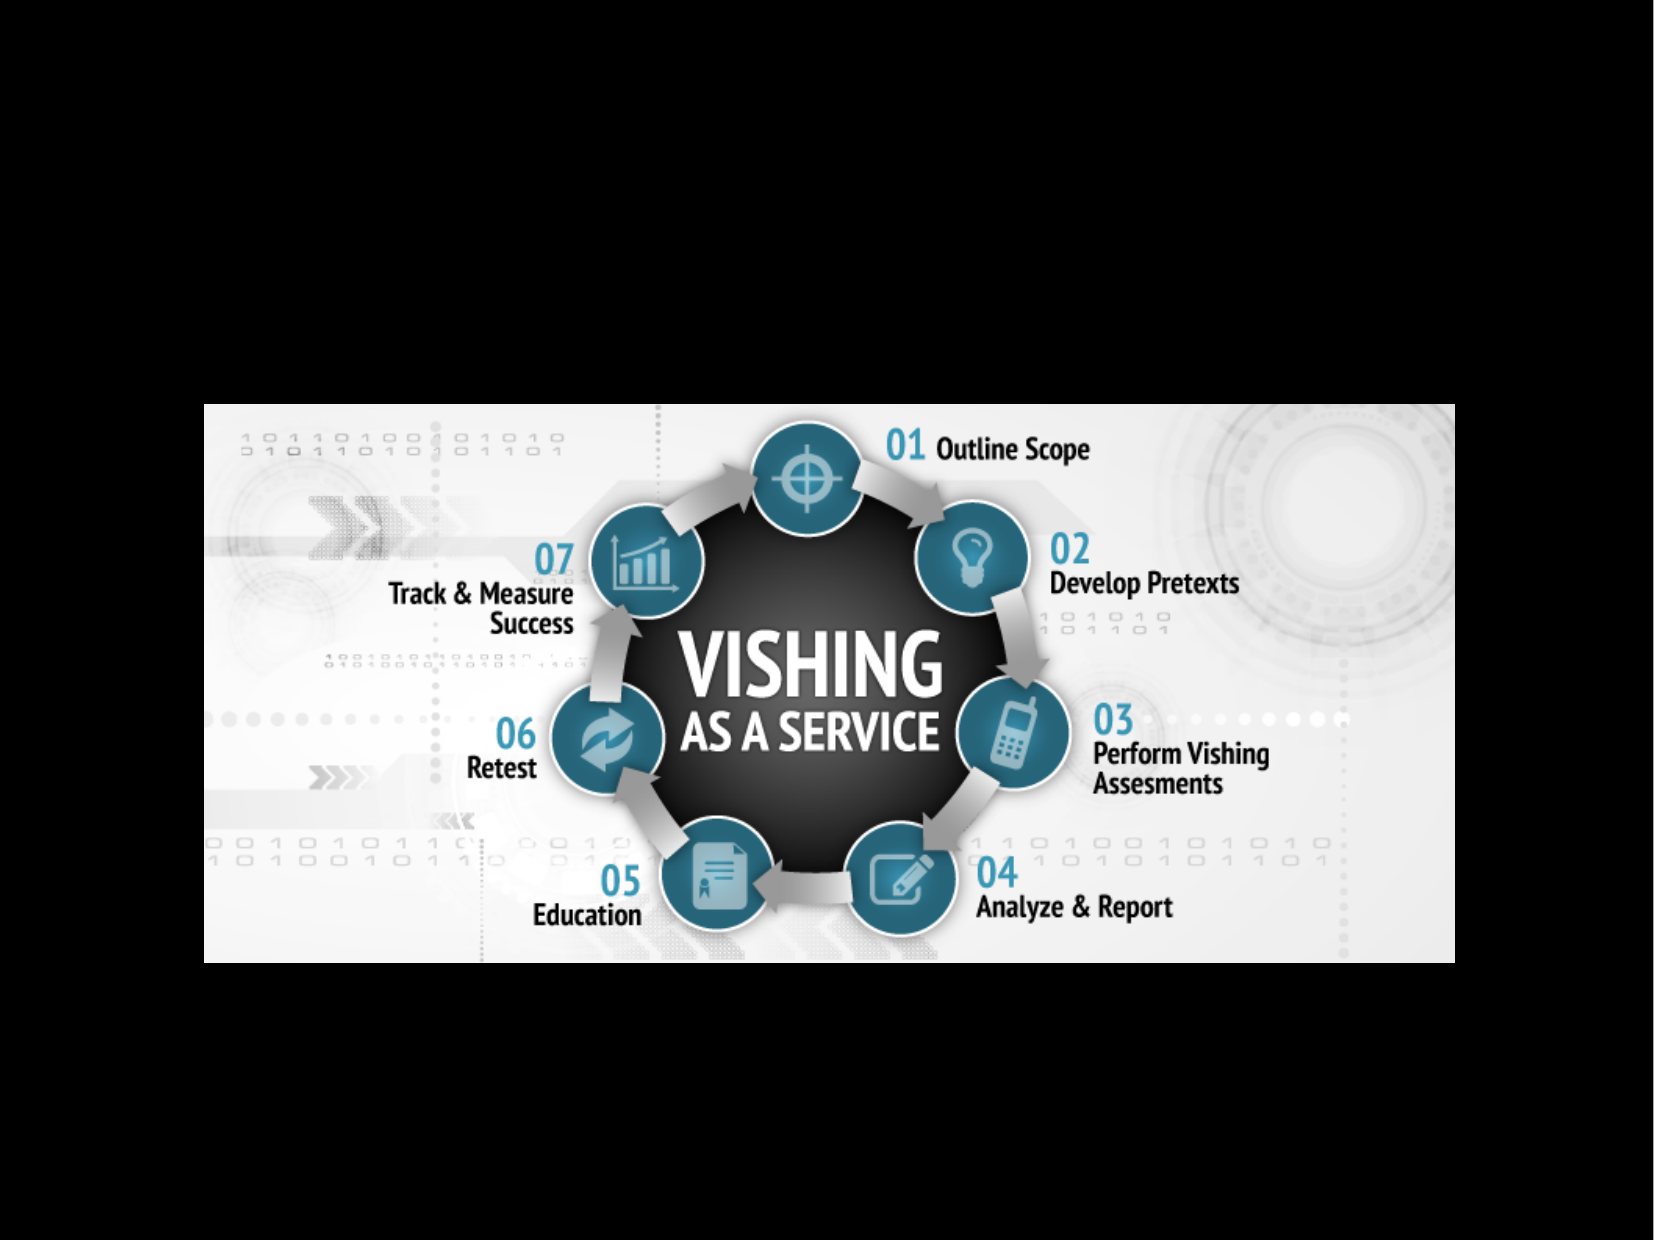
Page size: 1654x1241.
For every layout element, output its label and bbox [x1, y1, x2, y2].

picture [204, 404, 1455, 963]
